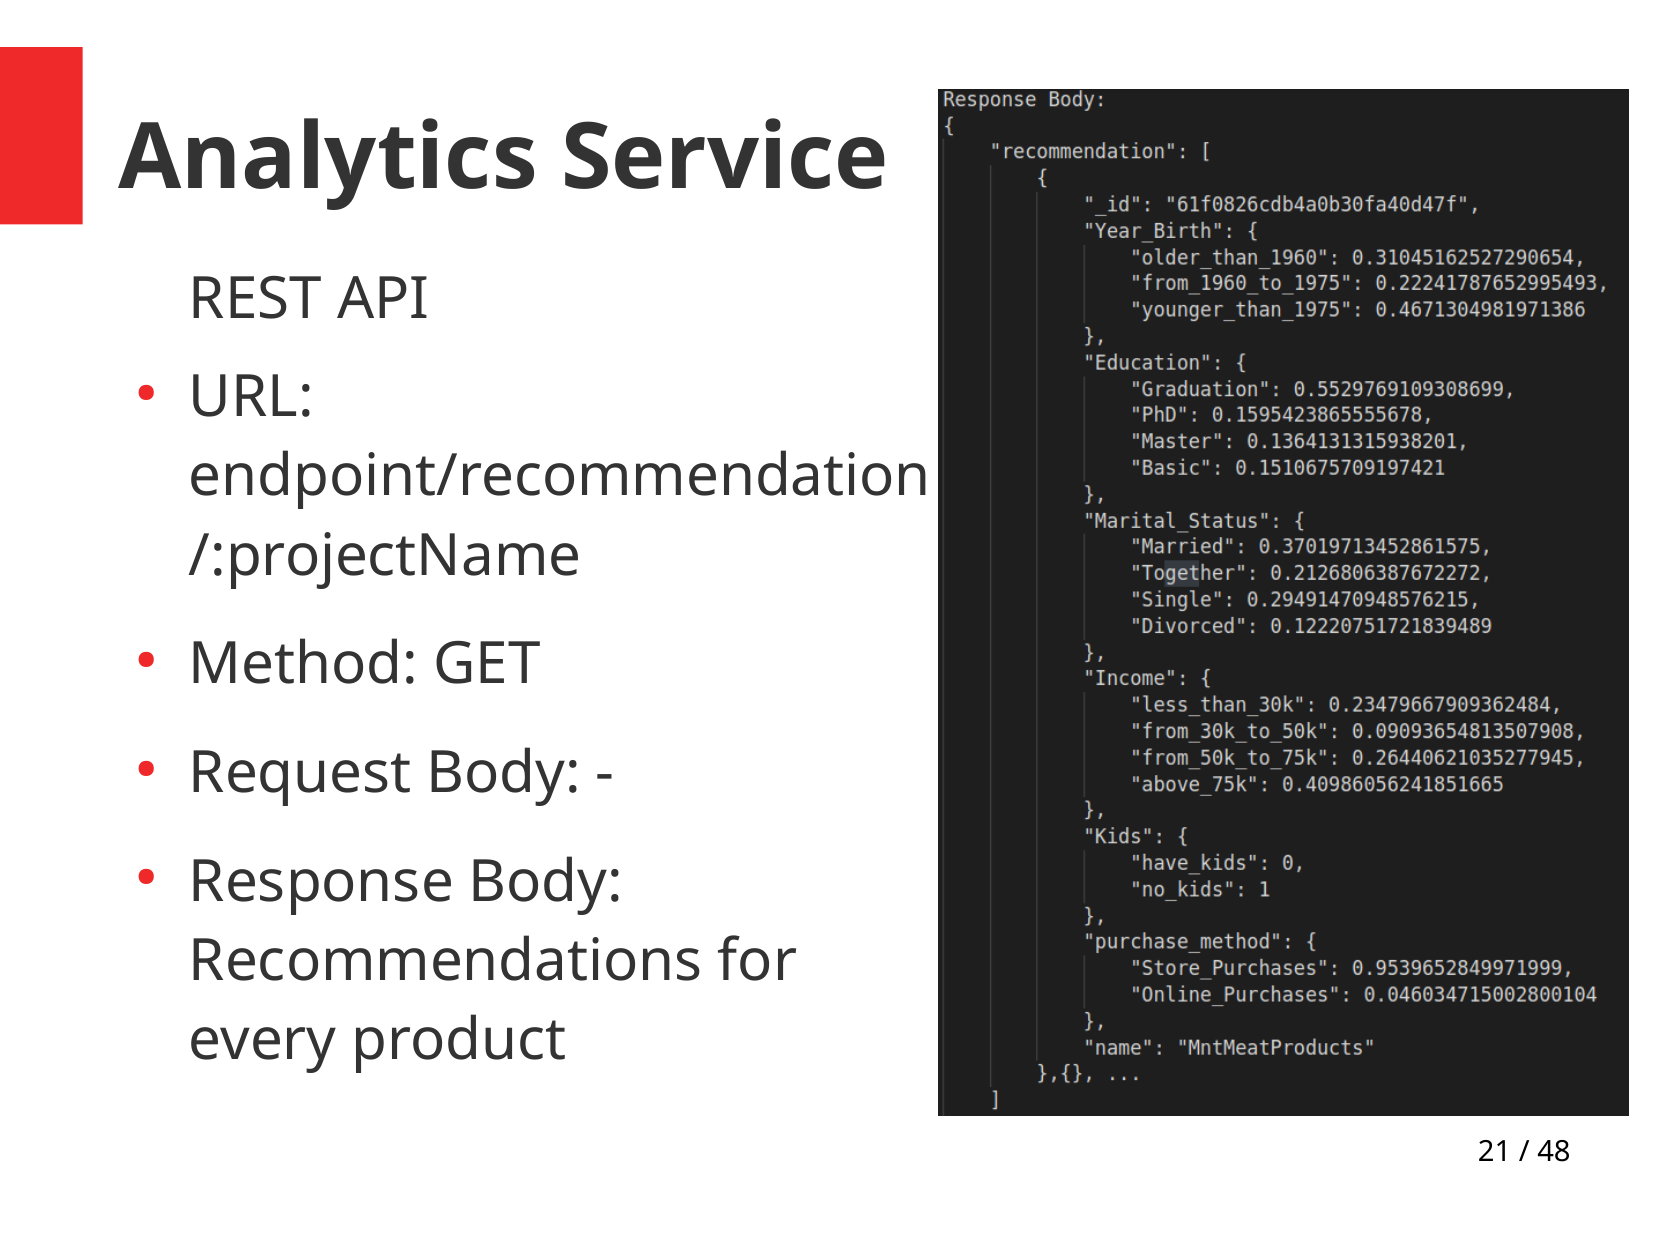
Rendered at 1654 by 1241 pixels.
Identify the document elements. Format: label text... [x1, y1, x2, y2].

list REST API [118, 256, 721, 353]
list URL: endpoint/recommendation/:projectName Method: GET Request Body: - Response Body: Recommendations for every product [118, 354, 946, 1216]
title Analytics Service [118, 49, 1571, 257]
picture [938, 89, 1629, 1116]
